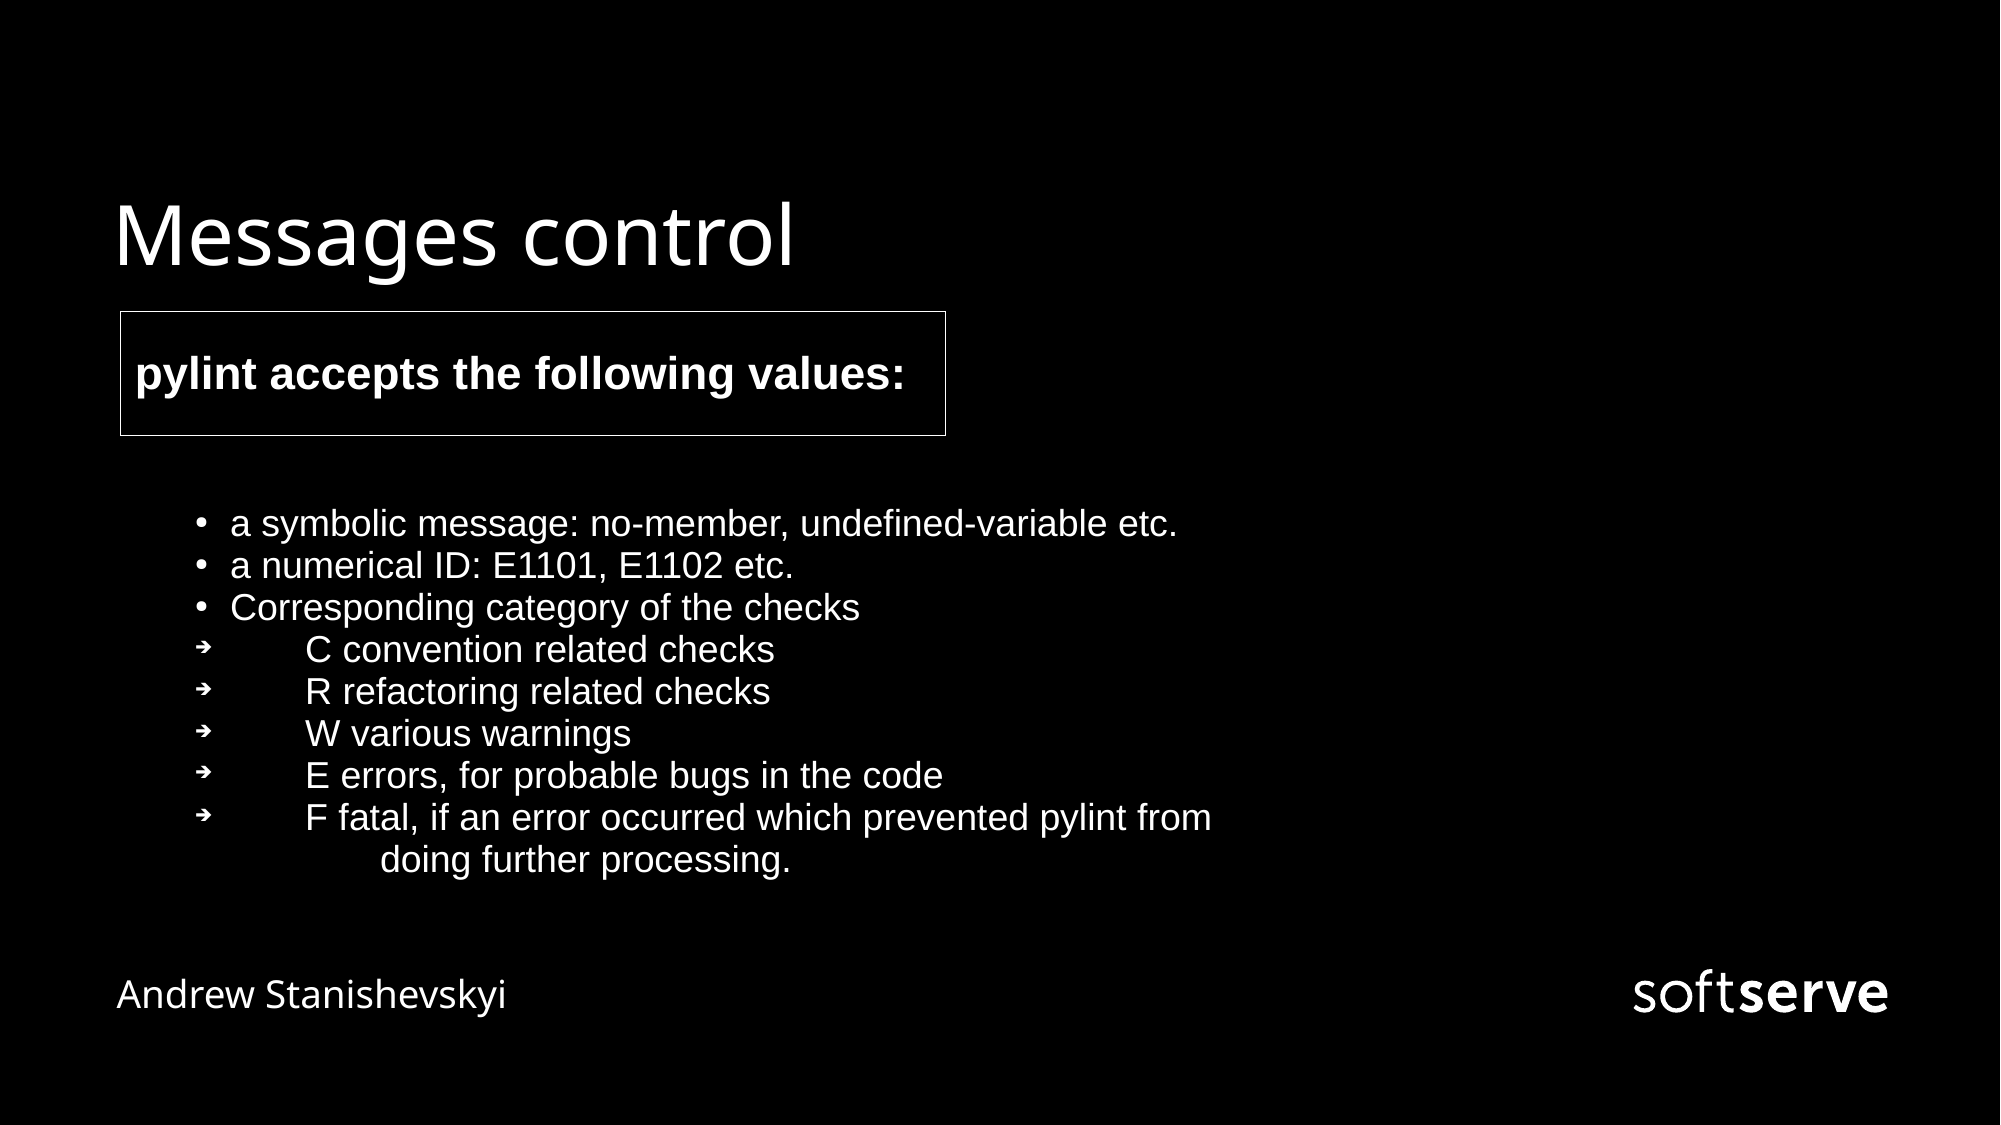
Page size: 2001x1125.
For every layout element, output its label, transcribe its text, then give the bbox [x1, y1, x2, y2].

text_box a symbolic message: no-member, undefined-variable etc. a numerical ID: E1101, E1102 etc. Corresponding category of the checks C convention related checks R refactoring related checks W various warnings E errors, for probable bugs in the code F fatal, if an error occurred which prevented pylint from doing further processing. [180, 495, 1276, 888]
title Messages control [112, 154, 1888, 312]
list Andrew Stanishevskyi [0, 970, 569, 1019]
text_box pylint accepts the following values: [120, 311, 946, 436]
